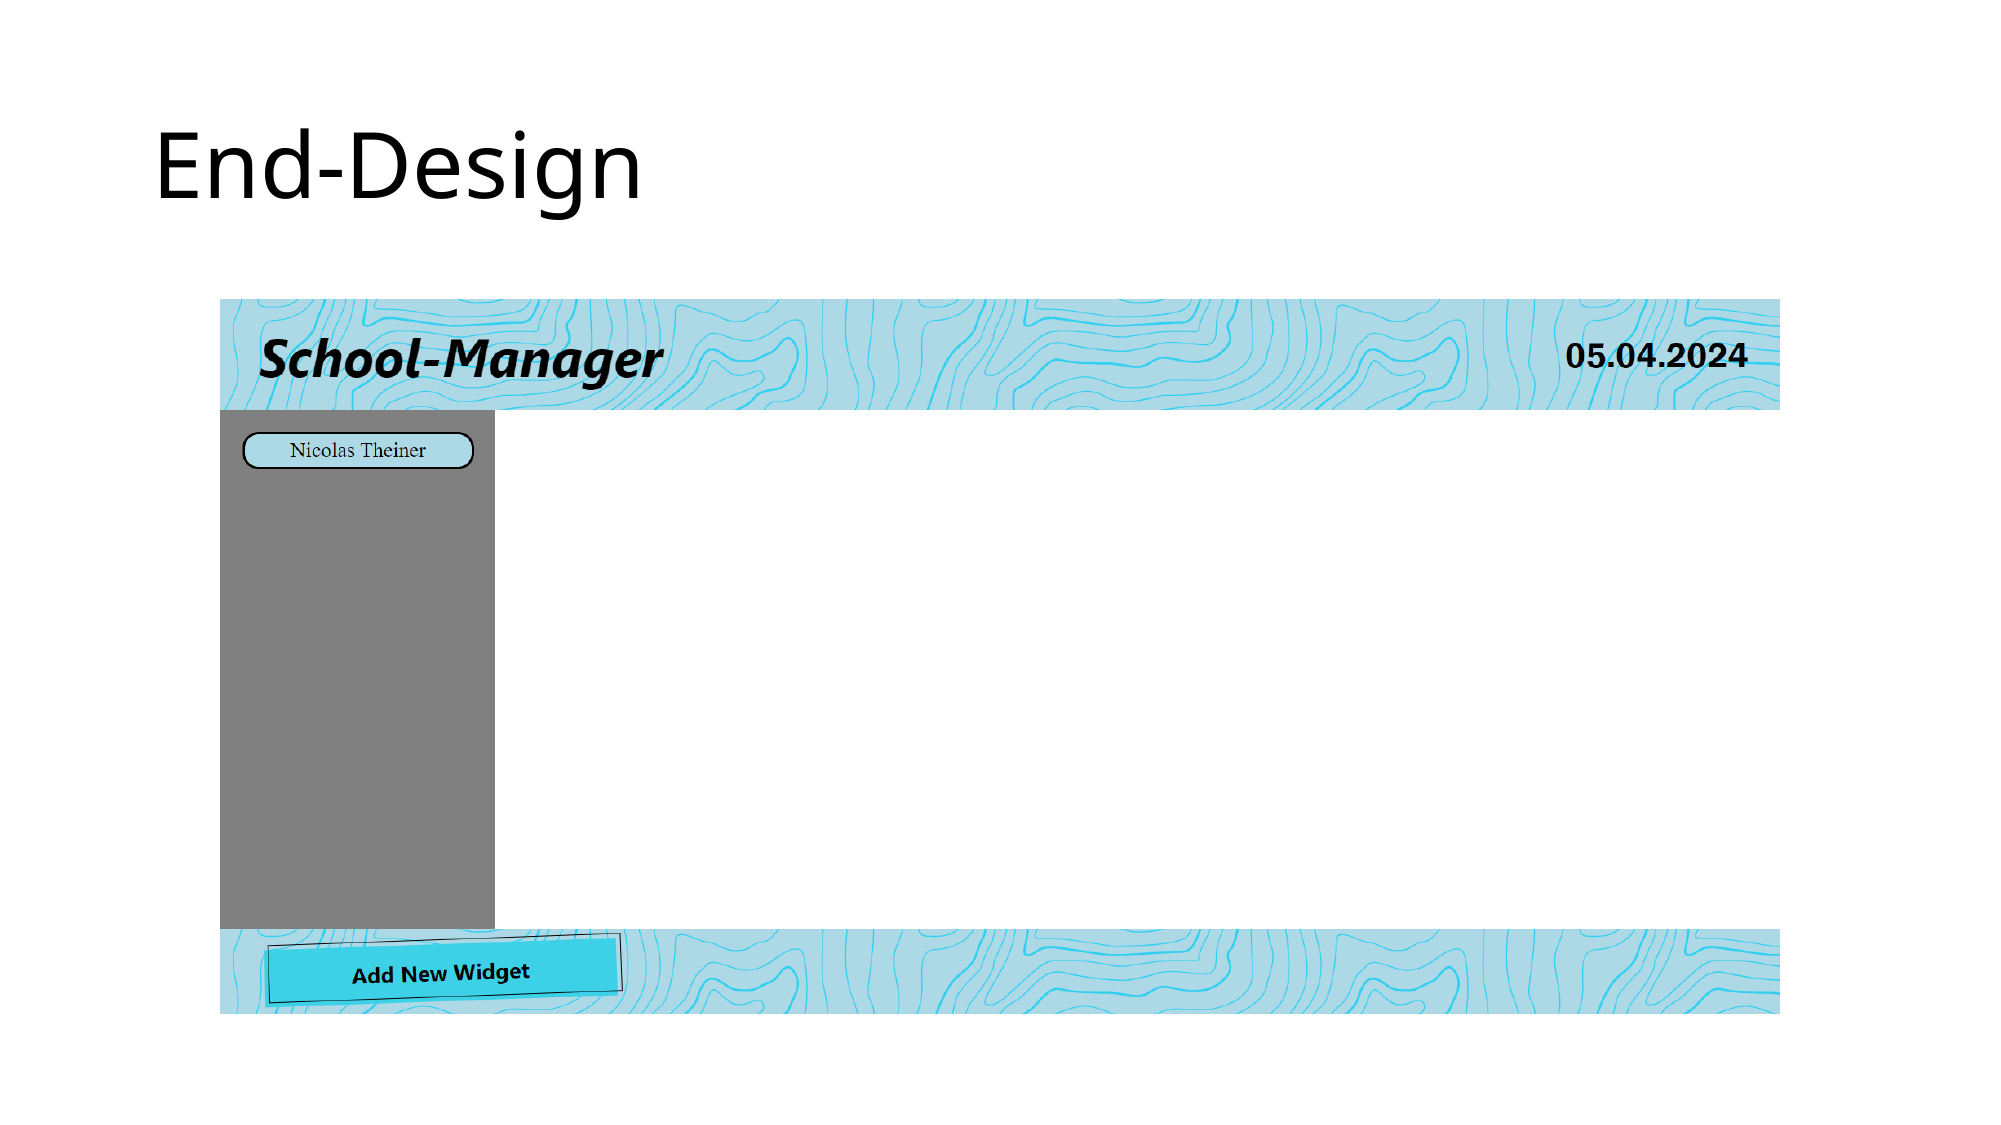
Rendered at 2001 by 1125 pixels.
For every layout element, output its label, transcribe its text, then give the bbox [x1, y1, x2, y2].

picture [220, 299, 1780, 1014]
title End-Design [137, 59, 1863, 278]
